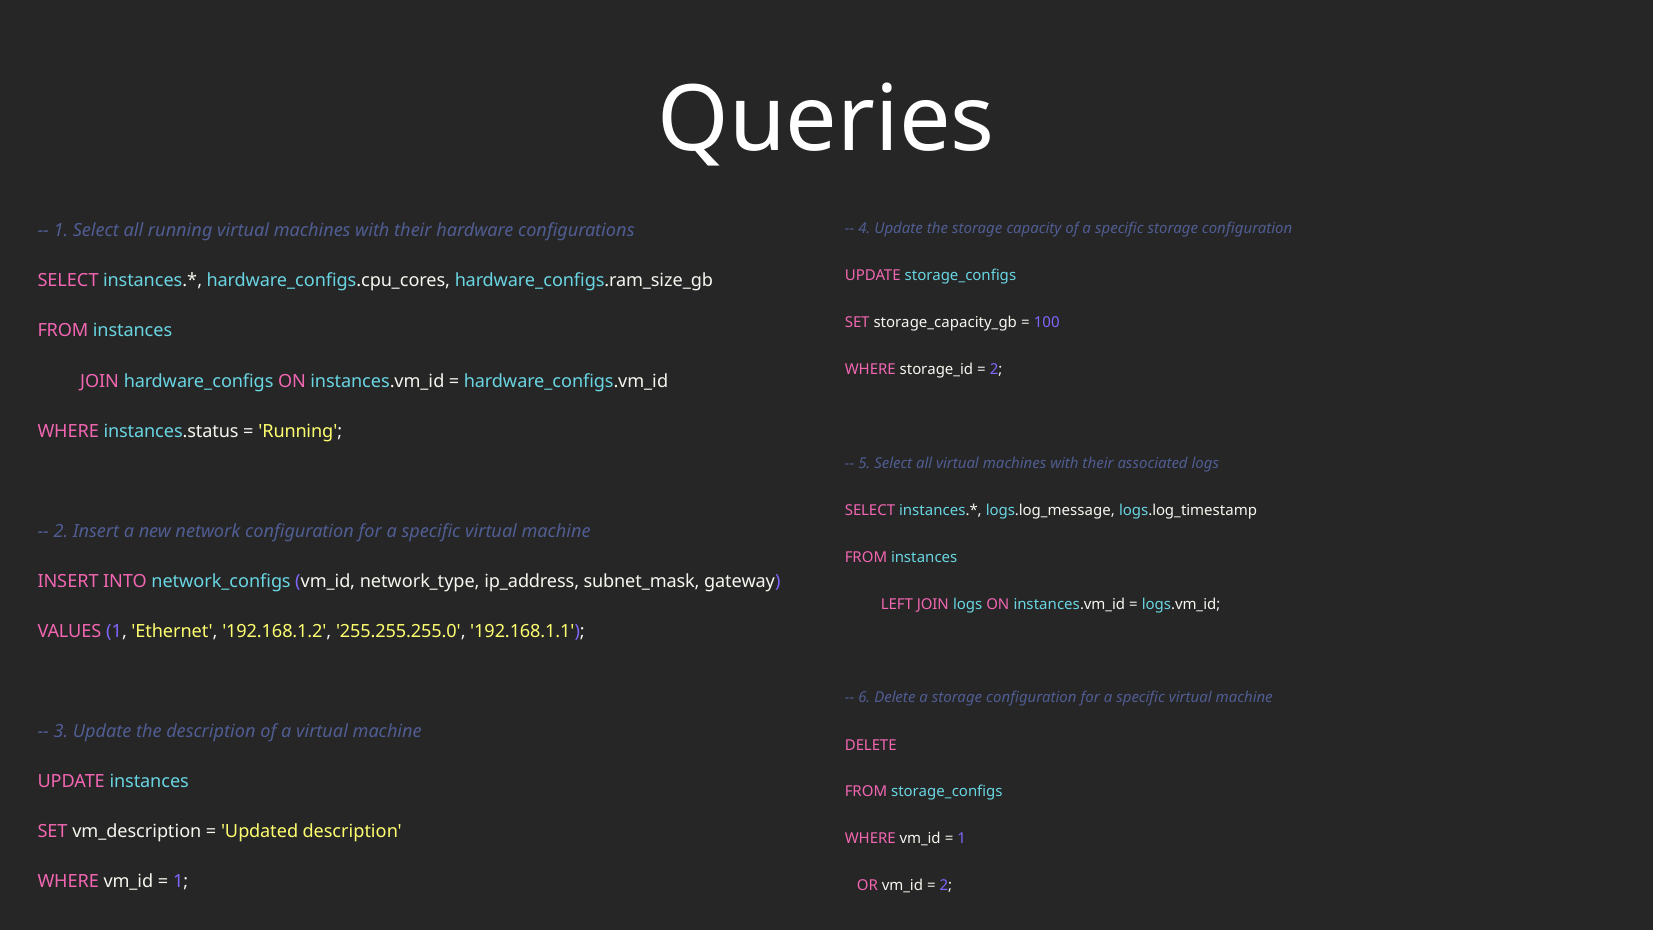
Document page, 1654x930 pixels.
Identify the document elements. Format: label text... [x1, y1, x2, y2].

list -- 4. Update the storage capacity of a specific storage configuration UPDATE storage_configs SET storage_capacity_gb = 100 WHERE storage_id = 2; -- 5. Select all virtual machines with their associated logs SELECT instances.*, logs.log_message, logs.log_timestamp FROM instances LEFT JOIN logs ON instances.vm_id = logs.vm_id; -- 6. Delete a storage configuration for a specific virtual machine DELETE FROM storage_configs WHERE vm_id = 1 OR vm_id = 2; [844, 217, 1613, 901]
list -- 1. Select all running virtual machines with their hardware configurations SELECT instances.*, hardware_configs.cpu_cores, hardware_configs.ram_size_gb FROM instances JOIN hardware_configs ON instances.vm_id = hardware_configs.vm_id WHERE instances.status = 'Running'; -- 2. Insert a new network configuration for a specific virtual machine INSERT INTO network_configs (vm_id, network_type, ip_address, subnet_mask, gateway) VALUES (1, 'Ethernet', '192.168.1.2', '255.255.255.0', '192.168.1.1'); -- 3. Update the description of a virtual machine UPDATE instances SET vm_description = 'Updated description' WHERE vm_id = 1; [37, 217, 809, 901]
title Queries [82, 37, 1571, 193]
